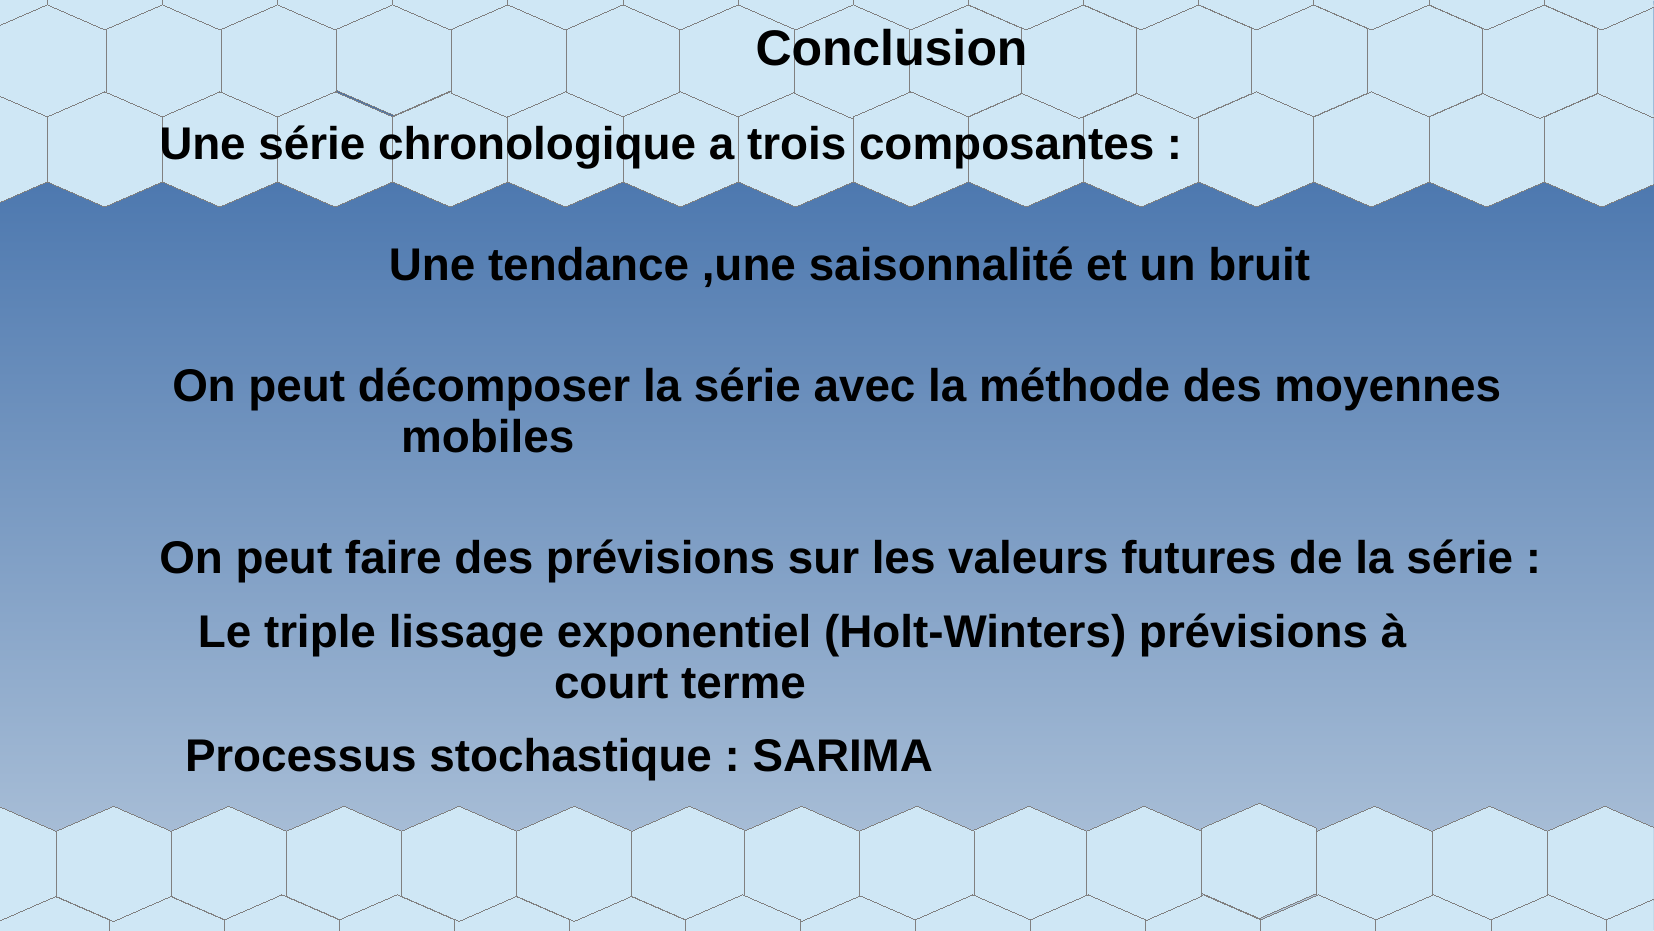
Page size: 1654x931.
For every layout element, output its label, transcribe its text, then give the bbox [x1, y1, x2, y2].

title Conclusion [147, 7, 1636, 89]
list Une série chronologique a trois composantes : Une tendance ,une saisonnalité et un bruit On peut décomposer la série avec la méthode des moyennes mobiles On peut faire des prévisions sur les valeurs futures de la série : Le triple lissage exponentiel (Holt-Winters) prévisions à court terme Processus stochastique : SARIMA [88, 118, 1577, 931]
